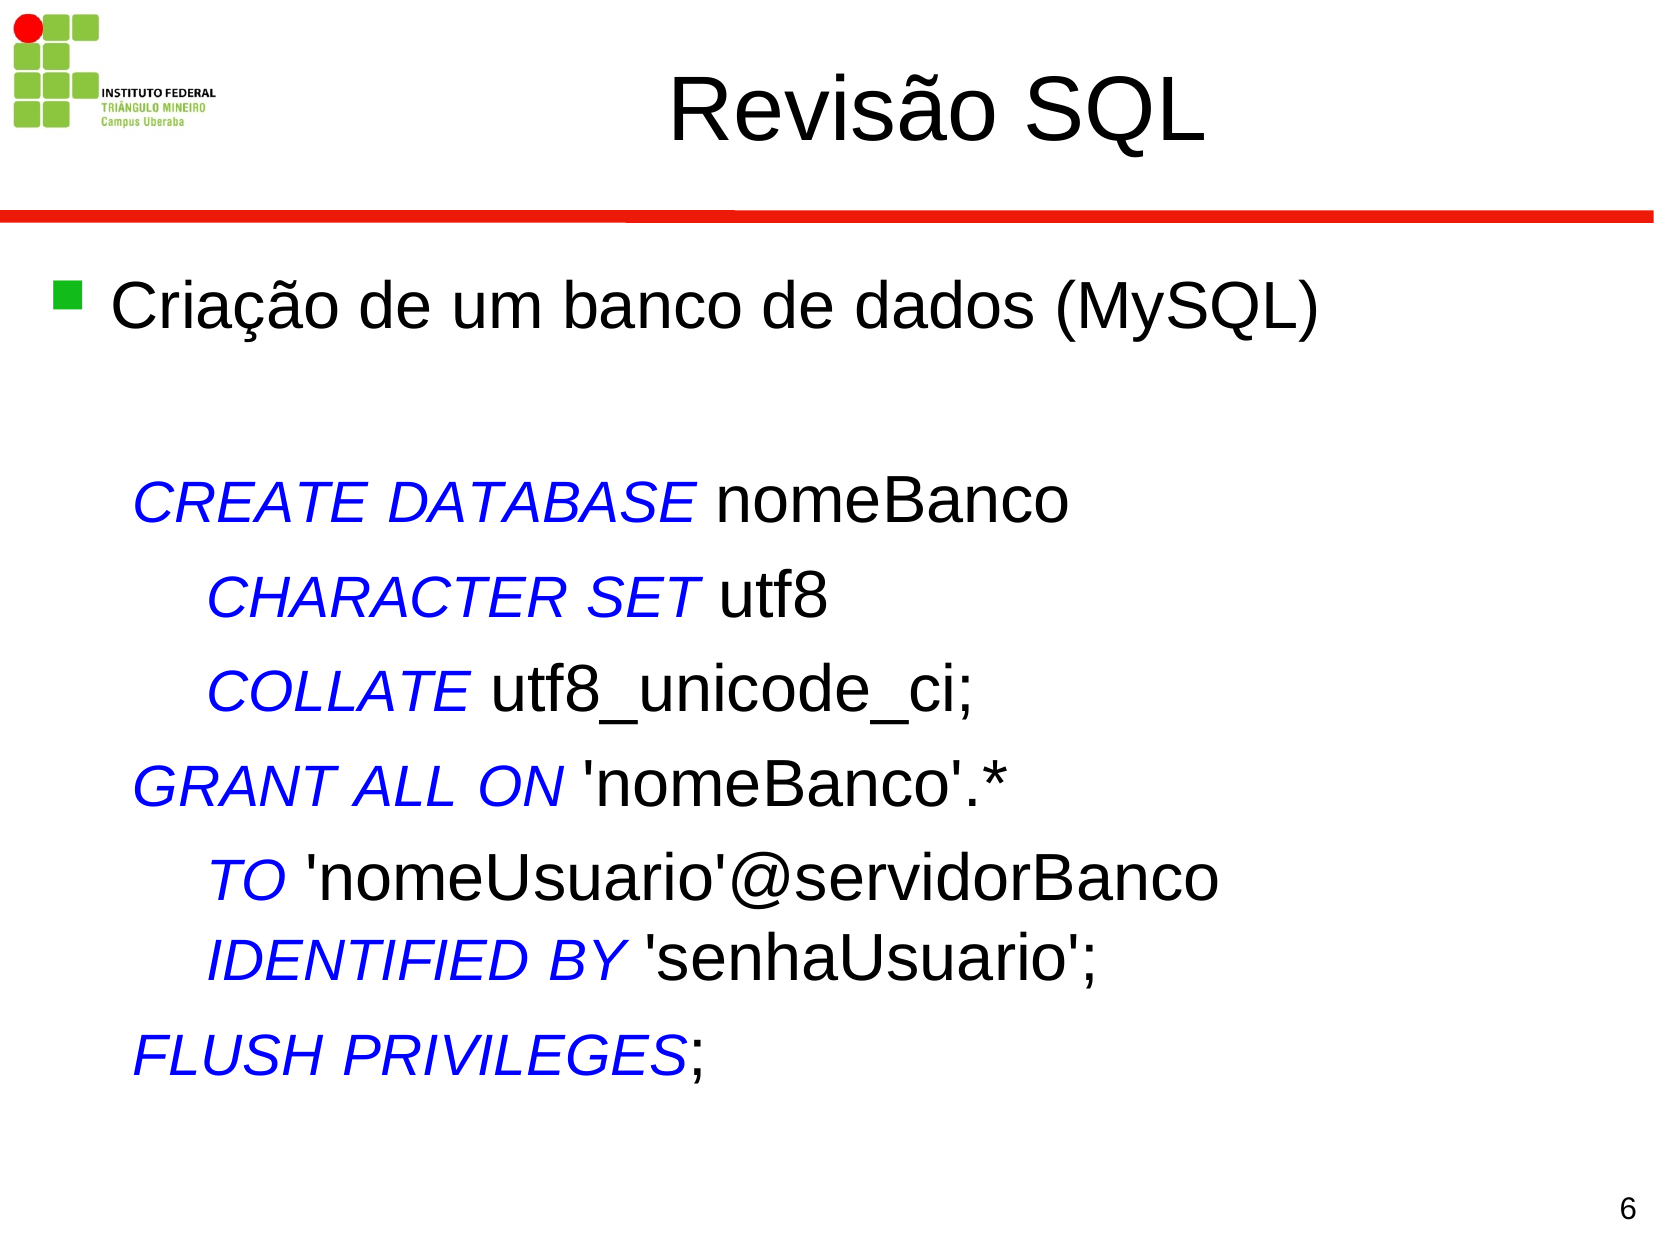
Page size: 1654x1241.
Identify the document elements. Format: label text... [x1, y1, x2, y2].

text_box Criação de um banco de dados (MySQL) [32, 253, 1622, 1205]
text_box CREATE DATABASE nomeBanco CHARACTER SET utf8 COLLATE utf8_unicode_ci; GRANT ALL ON 'nomeBanco'.* TO 'nomeUsuario'@servidorBanco IDENTIFIED BY 'senhaUsuario'; FLUSH PRIVILEGES; [118, 448, 1347, 1097]
picture [0, 2, 228, 139]
text_box <número> [1185, 1179, 1654, 1220]
text_box Revisão SQL [253, 0, 1622, 207]
